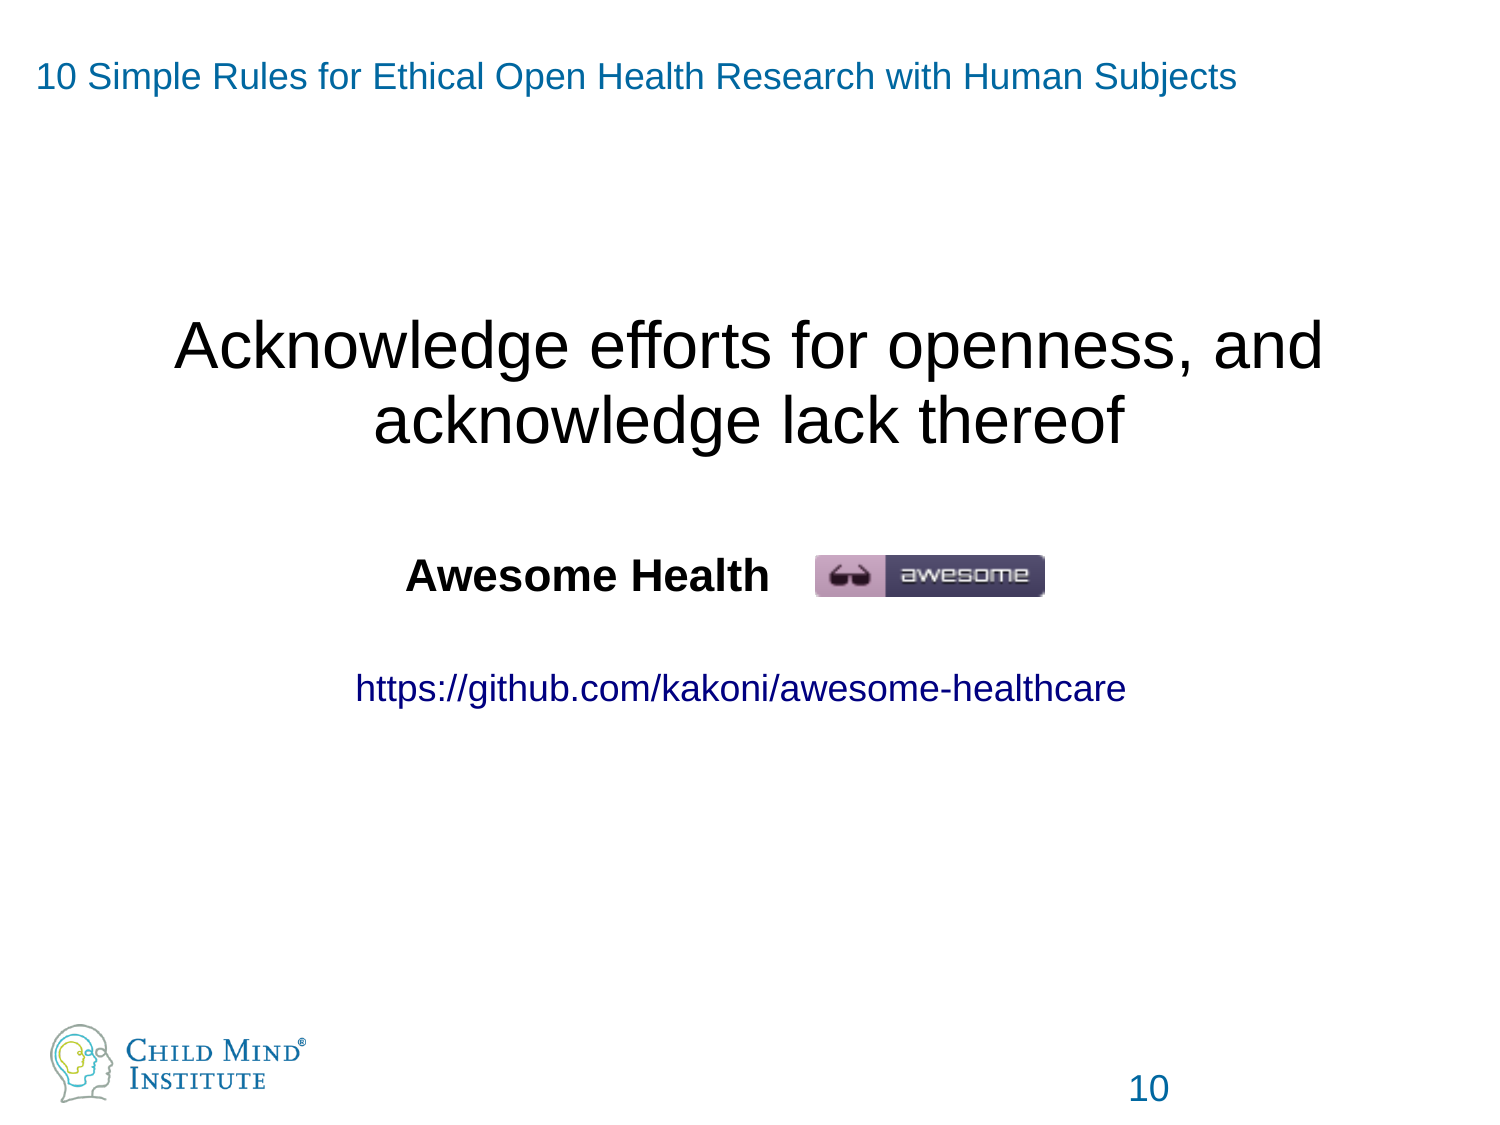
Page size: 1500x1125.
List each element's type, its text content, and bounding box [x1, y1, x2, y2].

picture [815, 555, 1045, 597]
picture [50, 1024, 306, 1103]
slide_number <number> [1113, 1056, 1475, 1102]
text_box Awesome Health [390, 542, 786, 657]
title 10 Simple Rules for Ethical Open Health Research with Human Subjects [35, 10, 1463, 146]
text_box https://github.com/kakoni/awesome-healthcare [340, 660, 1143, 717]
subtitle Acknowledge efforts for openness, and acknowledge lack thereof [37, 308, 1463, 956]
